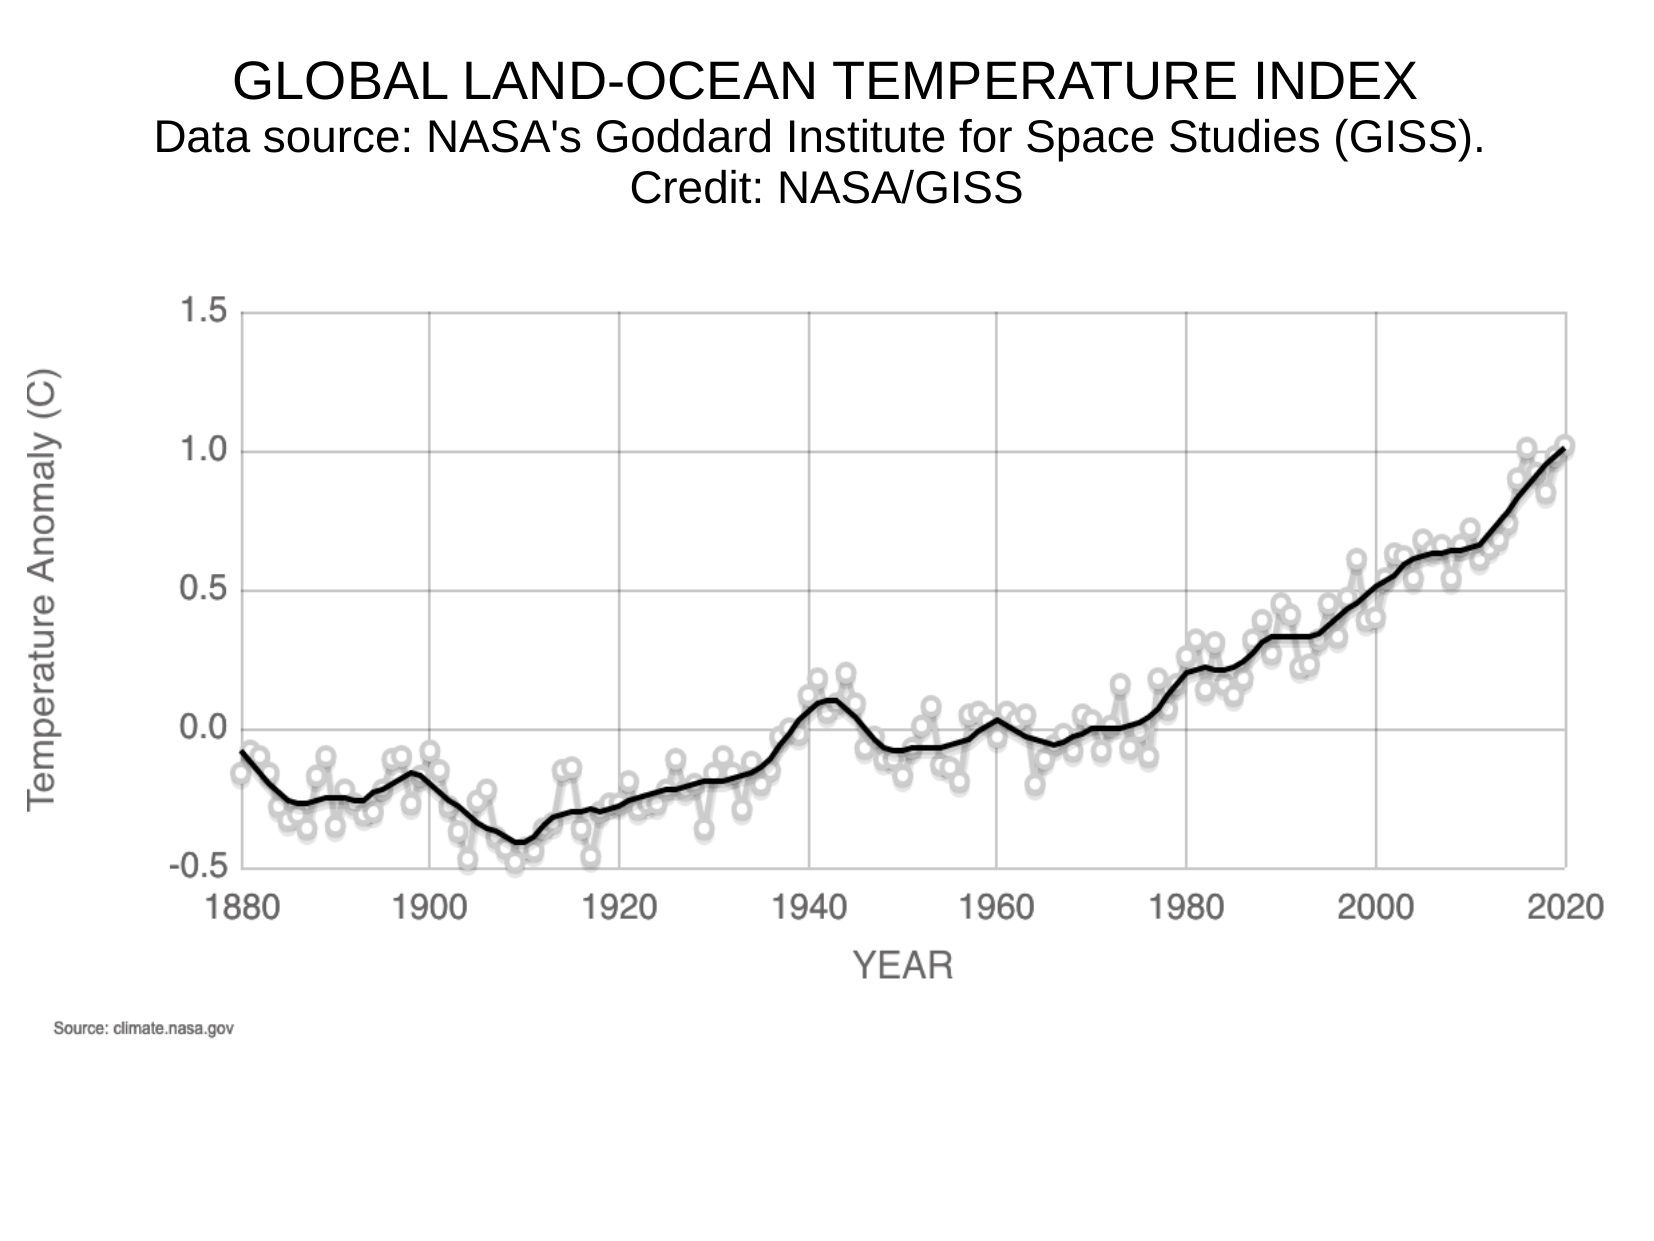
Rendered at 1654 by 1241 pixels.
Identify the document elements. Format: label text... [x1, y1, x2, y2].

picture [27, 284, 1606, 1062]
title GLOBAL LAND-OCEAN TEMPERATURE INDEX Data source: NASA's Goddard Institute for Space Studies (GISS). Credit: NASA/GISS [82, 0, 1571, 284]
